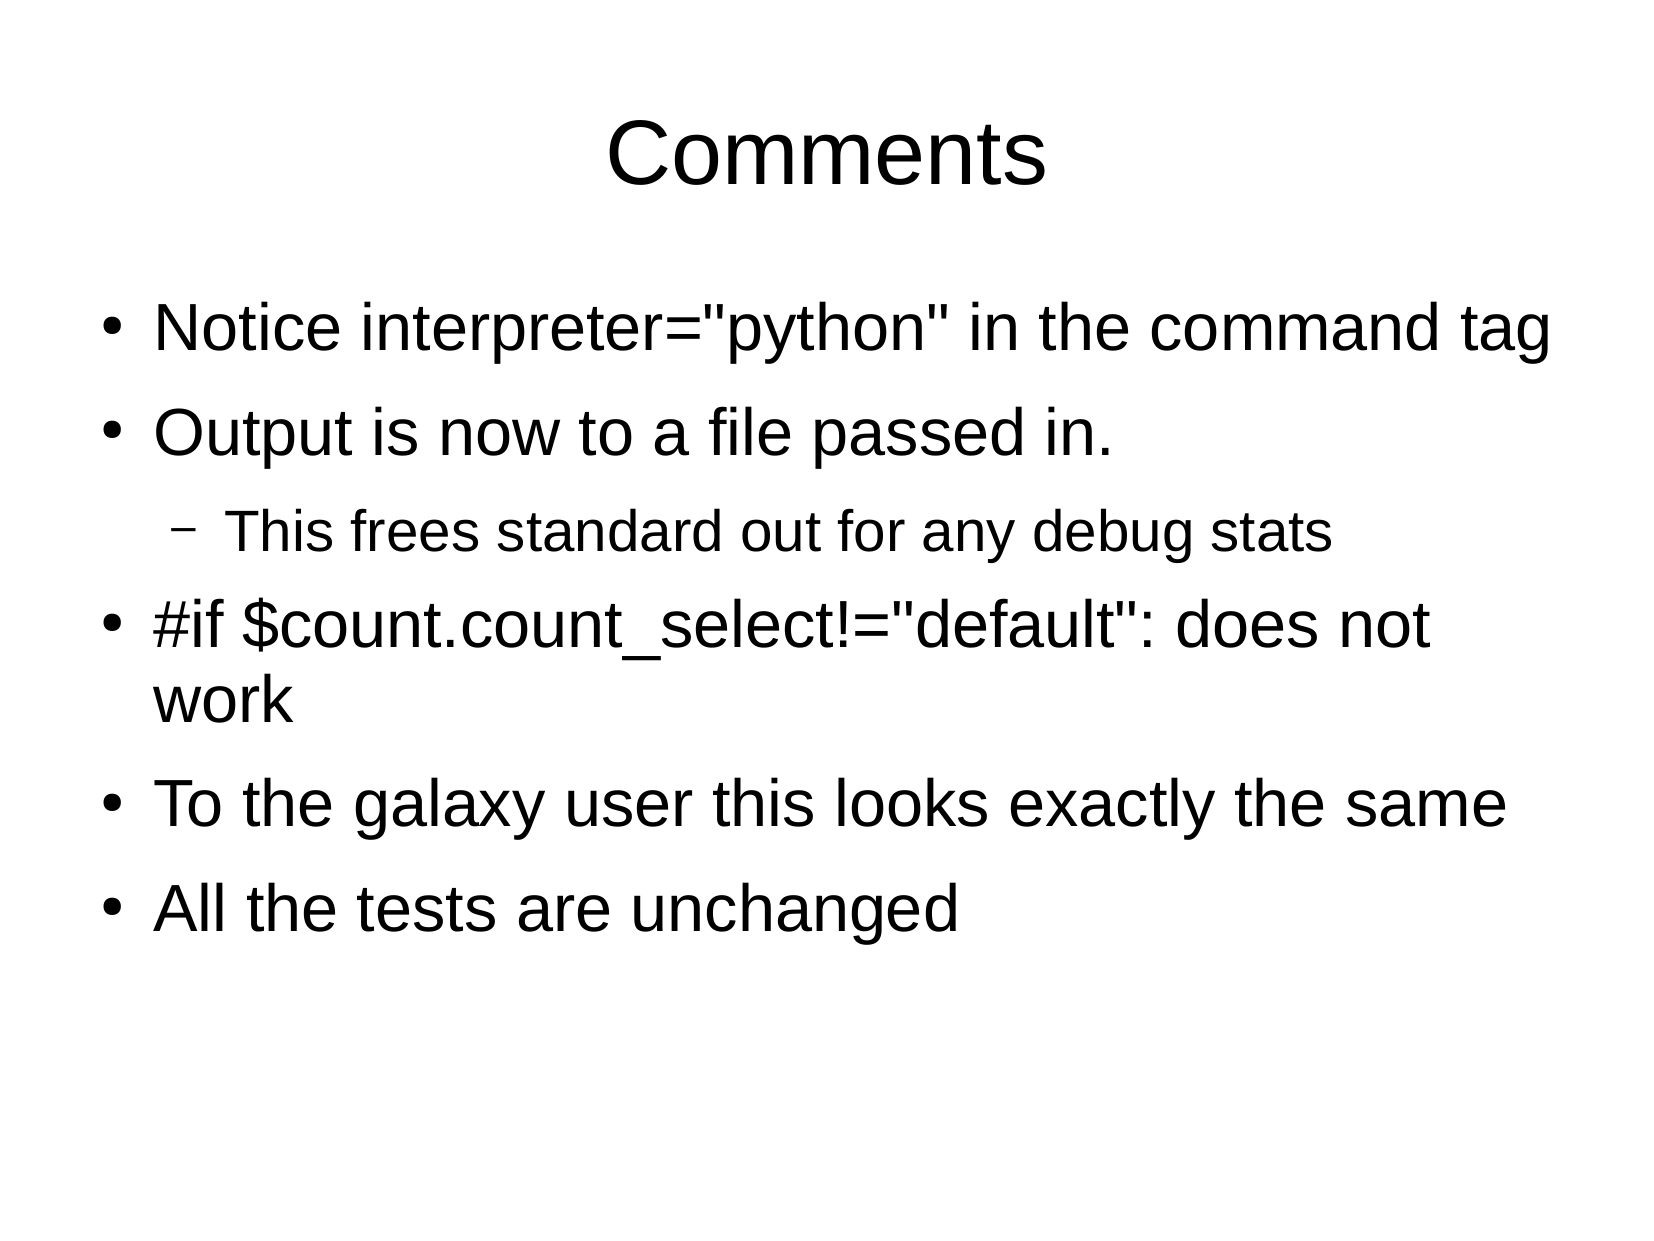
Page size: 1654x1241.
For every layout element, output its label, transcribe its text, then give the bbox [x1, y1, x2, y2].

list Notice interpreter="python" in the command tag Output is now to a file passed in. This frees standard out for any debug stats #if $count.count_select!="default": does not work To the galaxy user this looks exactly the same All the tests are unchanged [82, 290, 1571, 1010]
title Comments [82, 49, 1571, 257]
